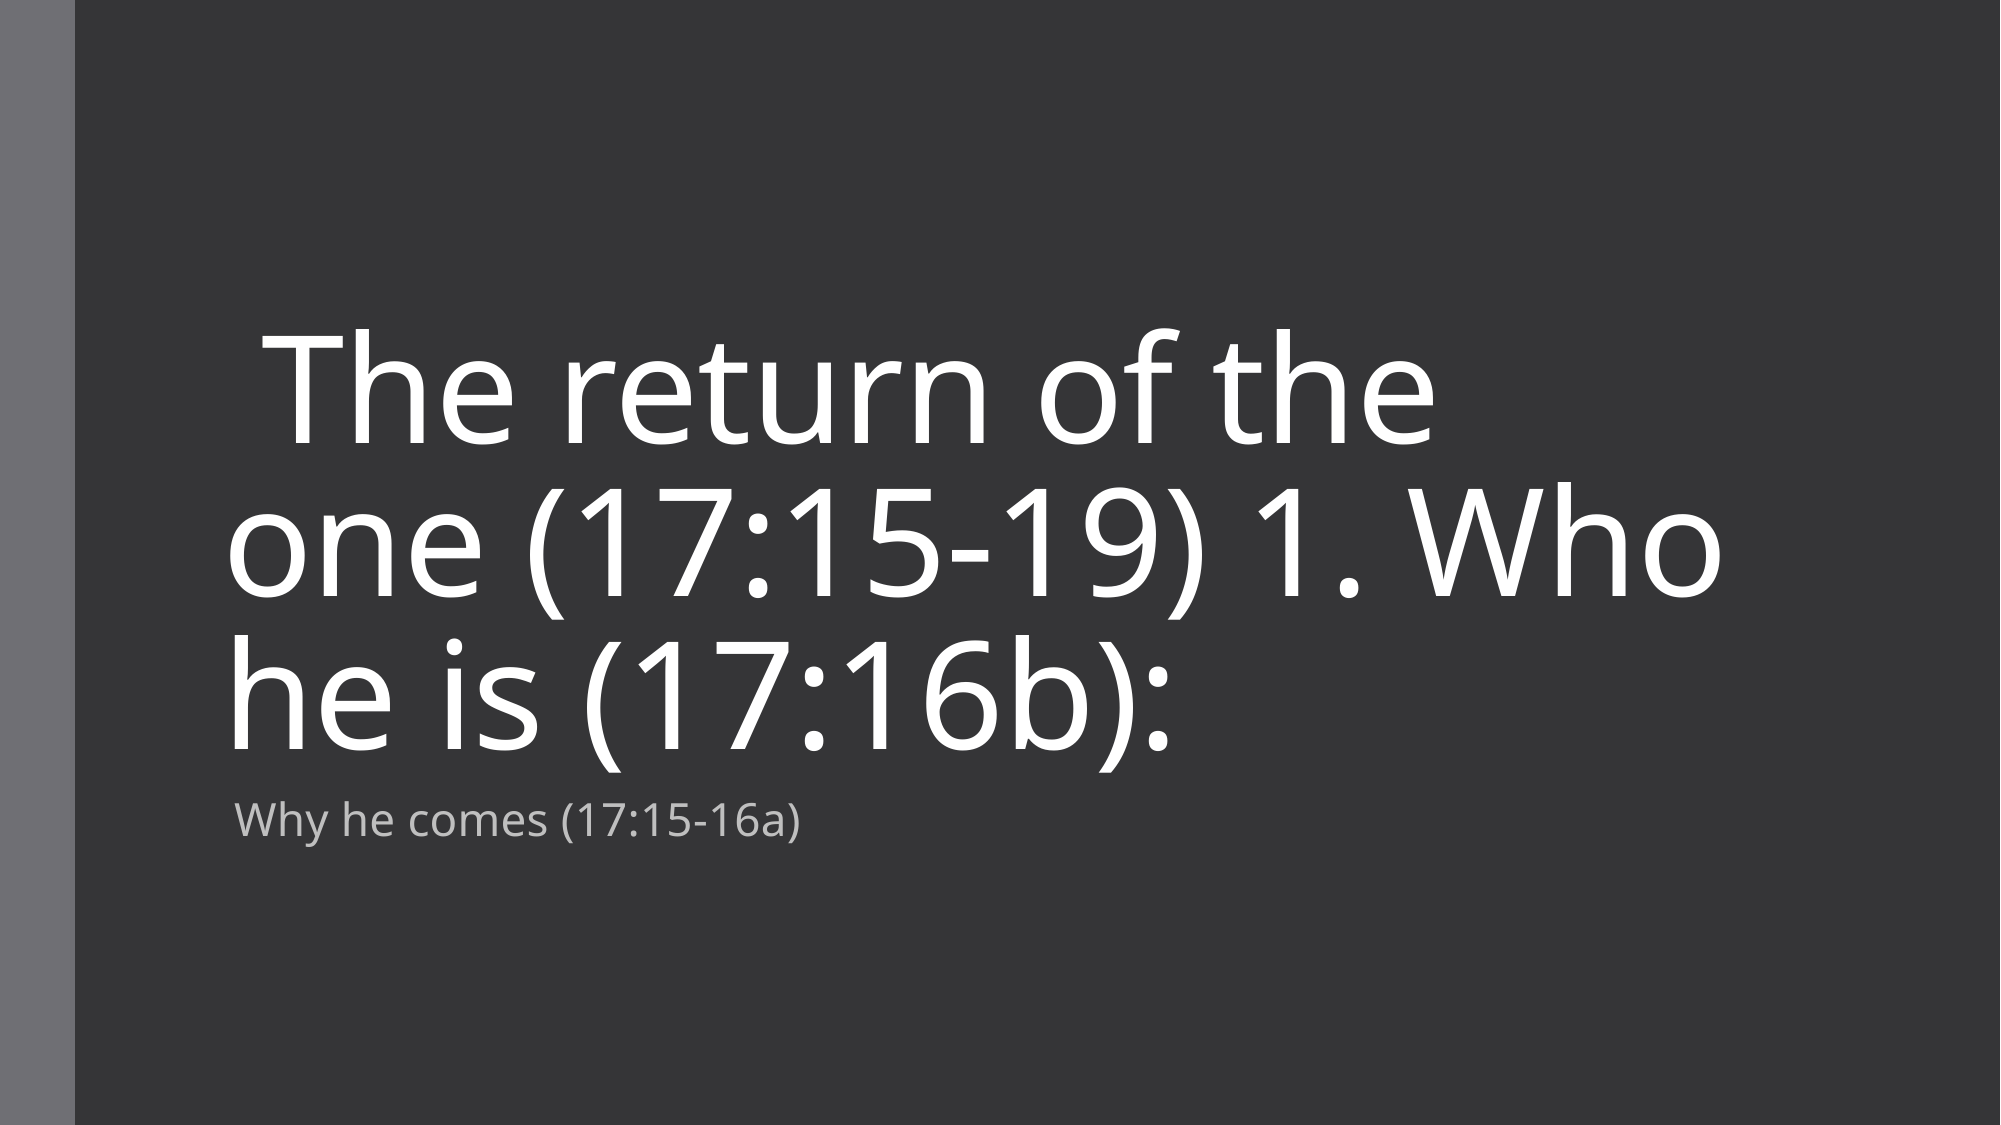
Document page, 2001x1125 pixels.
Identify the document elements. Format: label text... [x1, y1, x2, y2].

title The return of the one (17:15-19) 1. Who he is (17:16b): [206, 124, 1752, 787]
subtitle Why he comes (17:15-16a) [206, 787, 1752, 1066]
